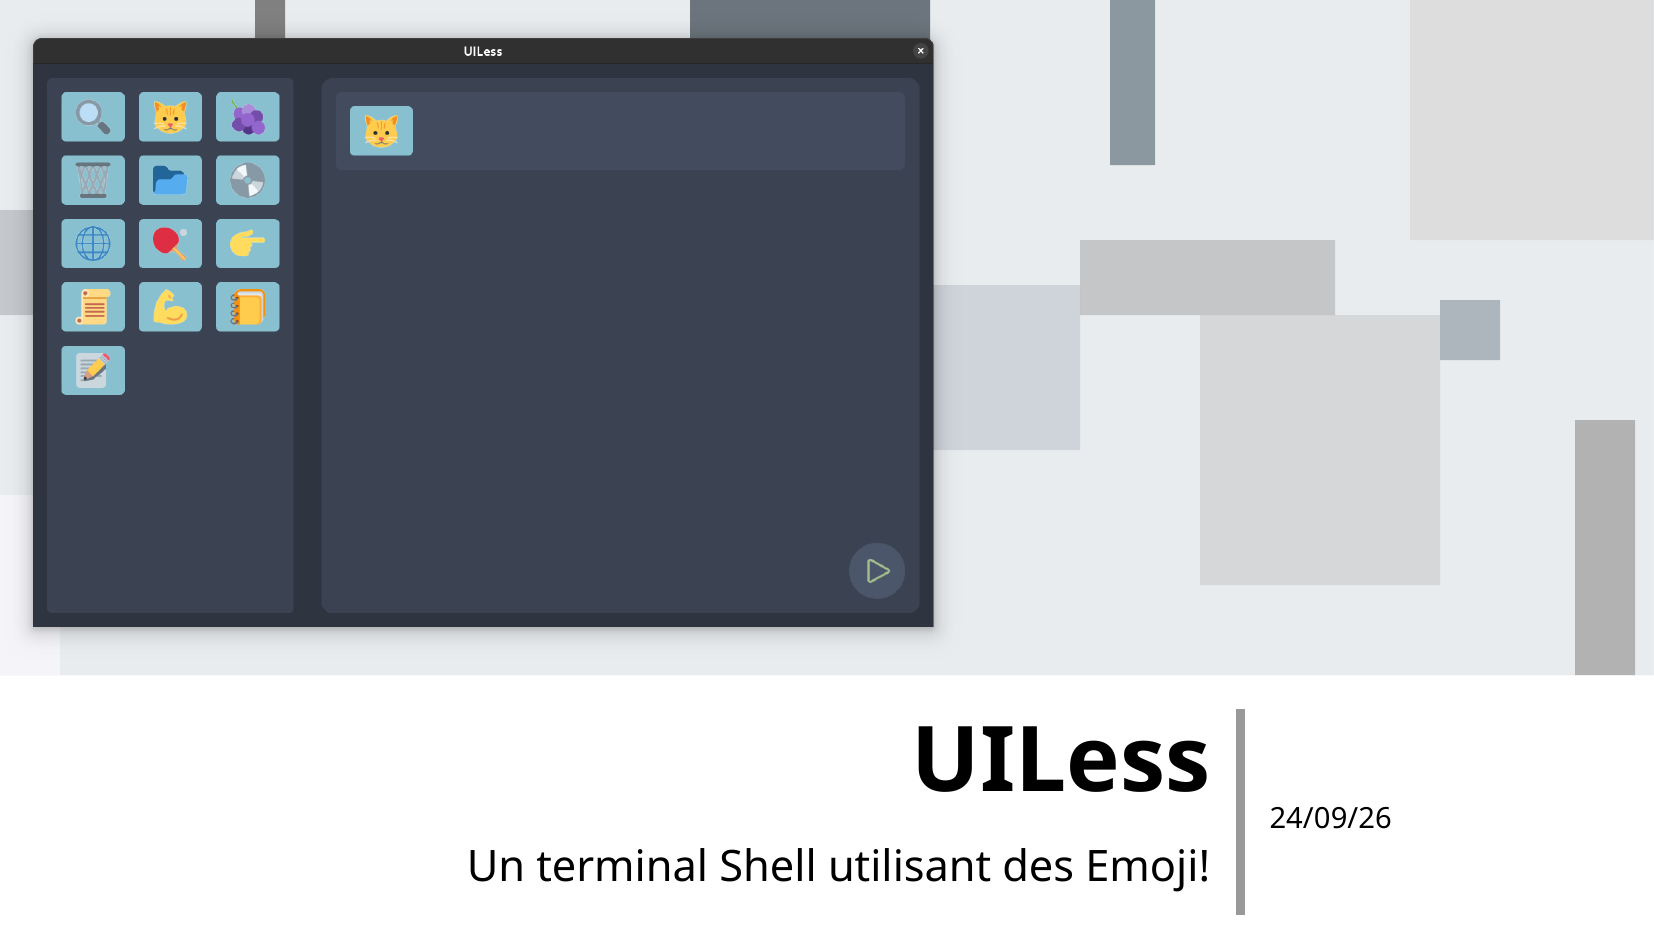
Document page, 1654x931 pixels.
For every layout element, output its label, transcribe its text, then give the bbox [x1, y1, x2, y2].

subtitle Un terminal Shell utilisant des Emoji! [59, 835, 1211, 895]
picture [0, 0, 976, 674]
title UILess [59, 694, 1211, 819]
